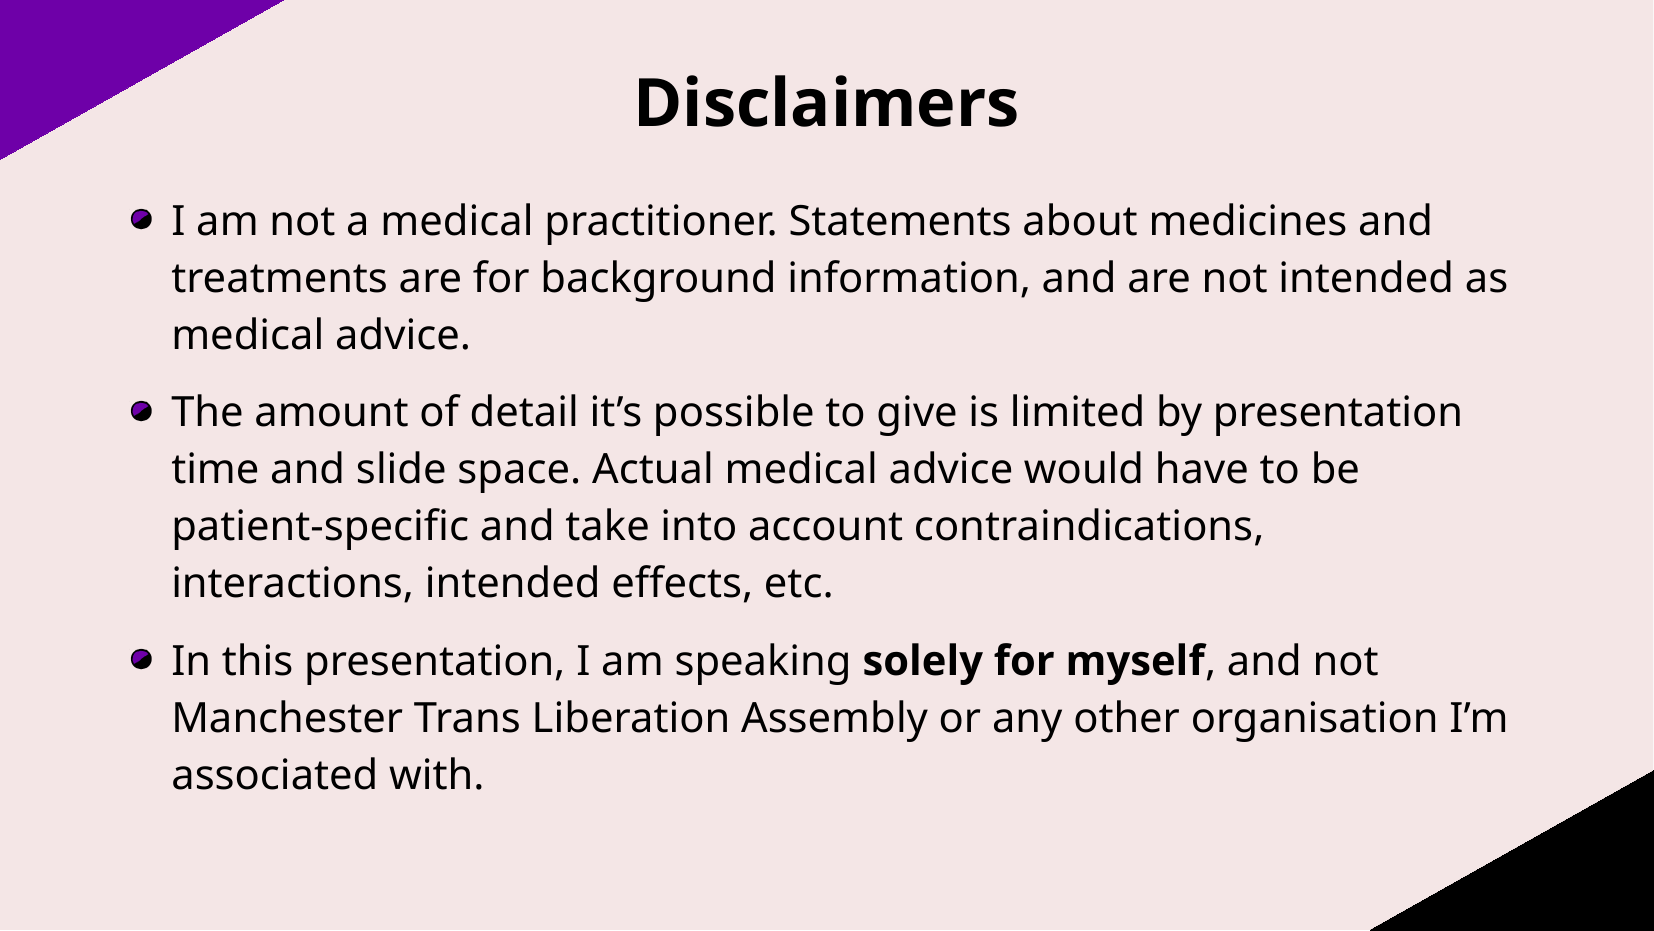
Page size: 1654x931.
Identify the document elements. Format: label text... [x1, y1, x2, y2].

title Disclaimers [82, 41, 1571, 160]
text_box [1370, 770, 1654, 931]
text_box [0, 0, 284, 160]
subtitle I am not a medical practitioner. Statements about medicines and treatments are for background information, and are not intended as medical advice. The amount of detail it’s possible to give is limited by presentation time and slide space. Actual medical advice would have to be patient-specific and take into account contraindications, interactions, intended effects, etc. In this presentation, I am speaking solely for myself, and not Manchester Trans Liberation Assembly or any other organisation I’m associated with. [129, 153, 1512, 839]
